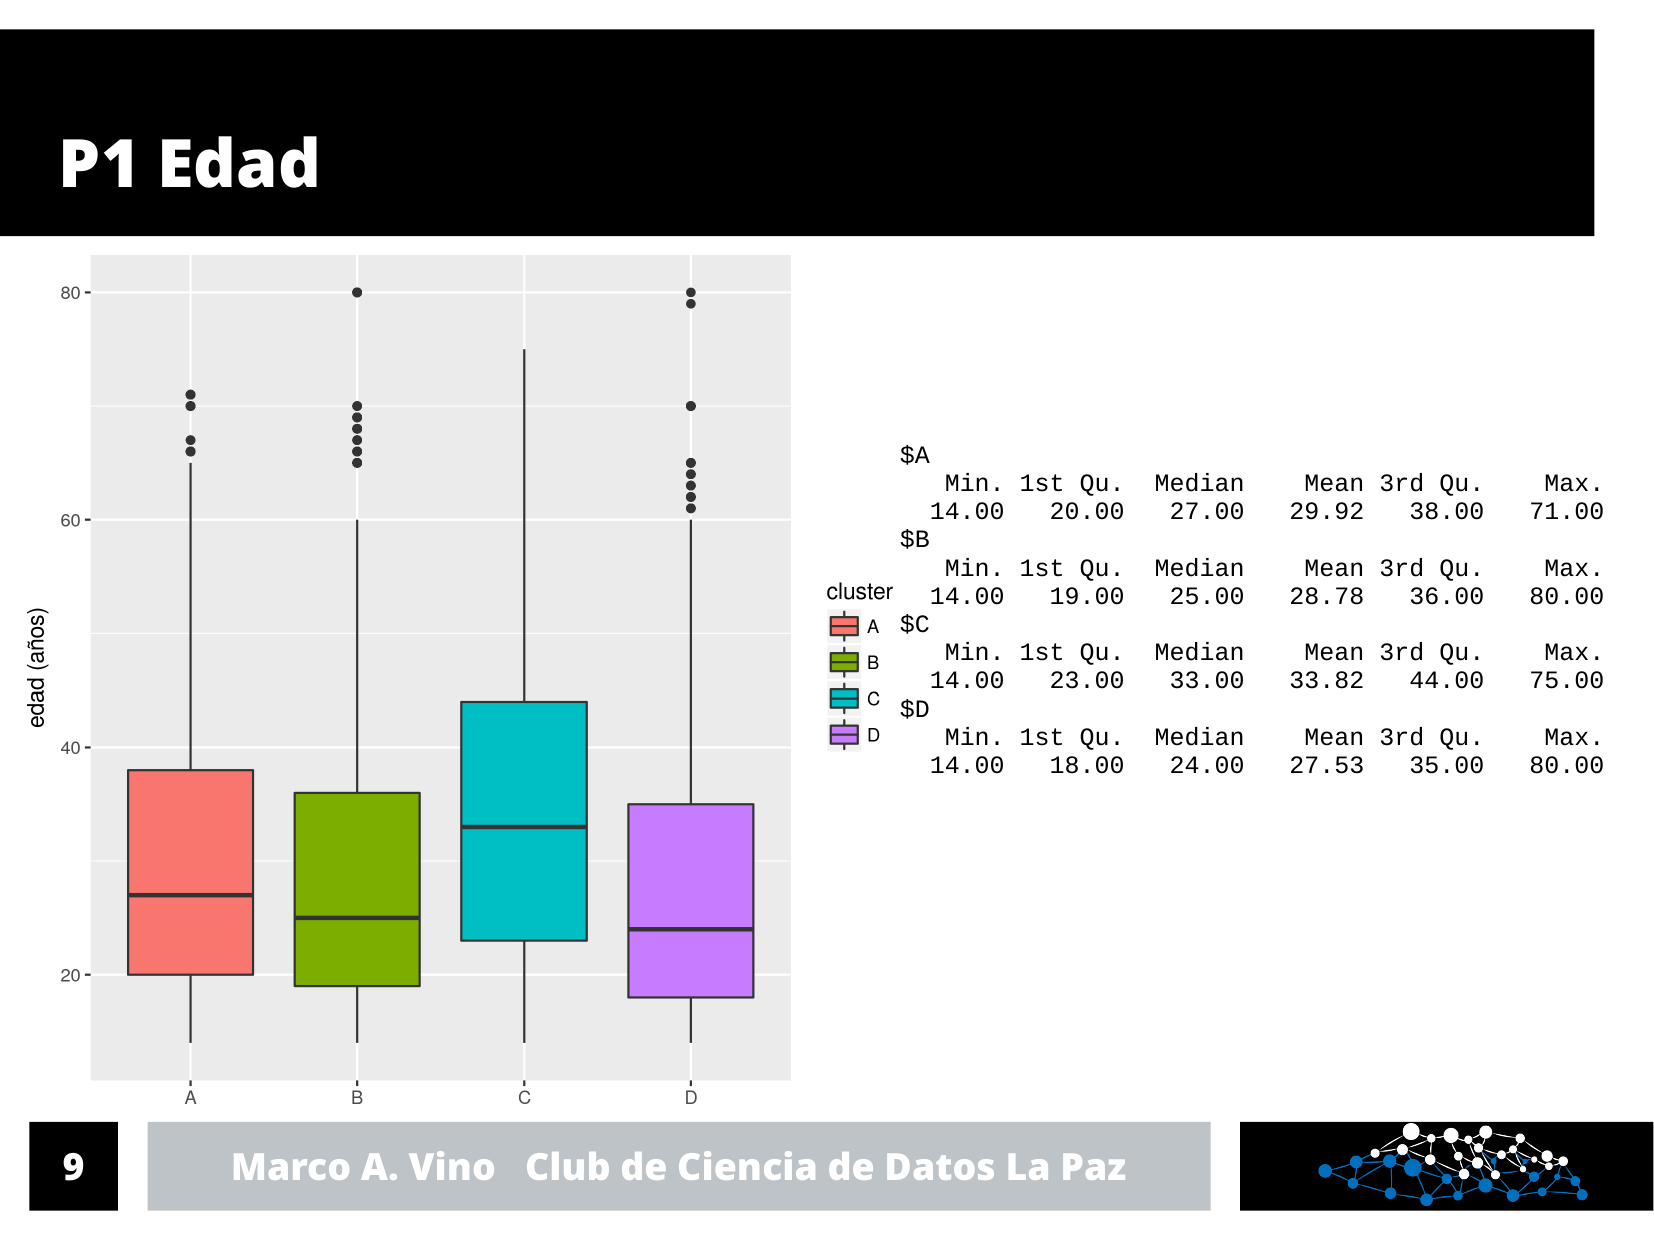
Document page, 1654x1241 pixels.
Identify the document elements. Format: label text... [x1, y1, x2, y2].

text_box $A Min. 1st Qu. Median Mean 3rd Qu. Max. 14.00 20.00 27.00 29.92 38.00 71.00 $B Min. 1st Qu. Median Mean 3rd Qu. Max. 14.00 19.00 25.00 28.78 36.00 80.00 $C Min. 1st Qu. Median Mean 3rd Qu. Max. 14.00 23.00 33.00 33.82 44.00 75.00 $D Min. 1st Qu. Median Mean 3rd Qu. Max. 14.00 18.00 24.00 27.53 35.00 80.00 [885, 435, 1636, 871]
picture [15, 243, 916, 1114]
picture [1310, 1107, 1599, 1225]
title P1 Edad [58, 58, 1595, 207]
